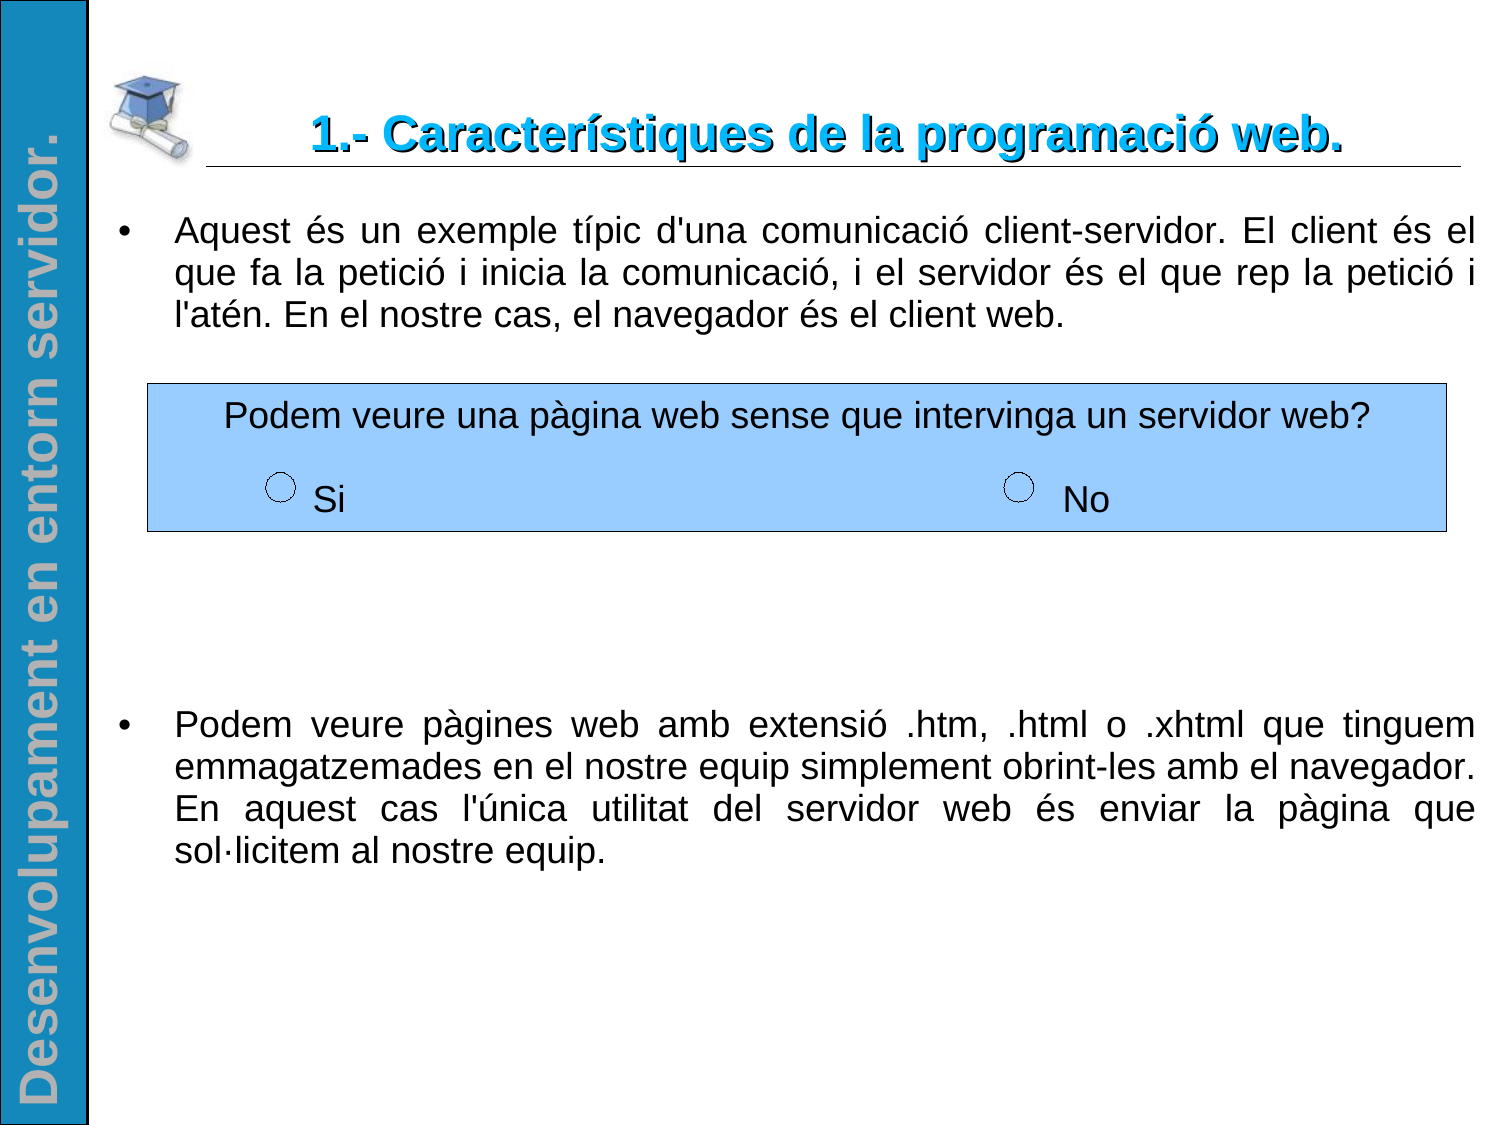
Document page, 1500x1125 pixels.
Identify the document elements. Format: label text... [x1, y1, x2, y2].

title 1.- Característiques de la programació web. [206, 88, 1447, 178]
text_box Podem veure una pàgina web sense que intervinga un servidor web? Si No [147, 383, 1447, 532]
picture [93, 61, 206, 174]
text_box [265, 472, 296, 503]
text_box [1003, 472, 1034, 503]
list Aquest és un exemple típic d'una comunicació client-servidor. El client és el que fa la petició i inicia la comunicació, i el servidor és el que rep la petició i l'atén. En el nostre cas, el navegador és el client web. Podem veure pàgines web amb extensió .htm, .html o .xhtml que tinguem emmagatzemades en el nostre equip simplement obrint-les amb el navegador. En aquest cas l'única utilitat del servidor web és enviar la pàgina que sol·licitem al nostre equip. [118, 209, 1477, 952]
